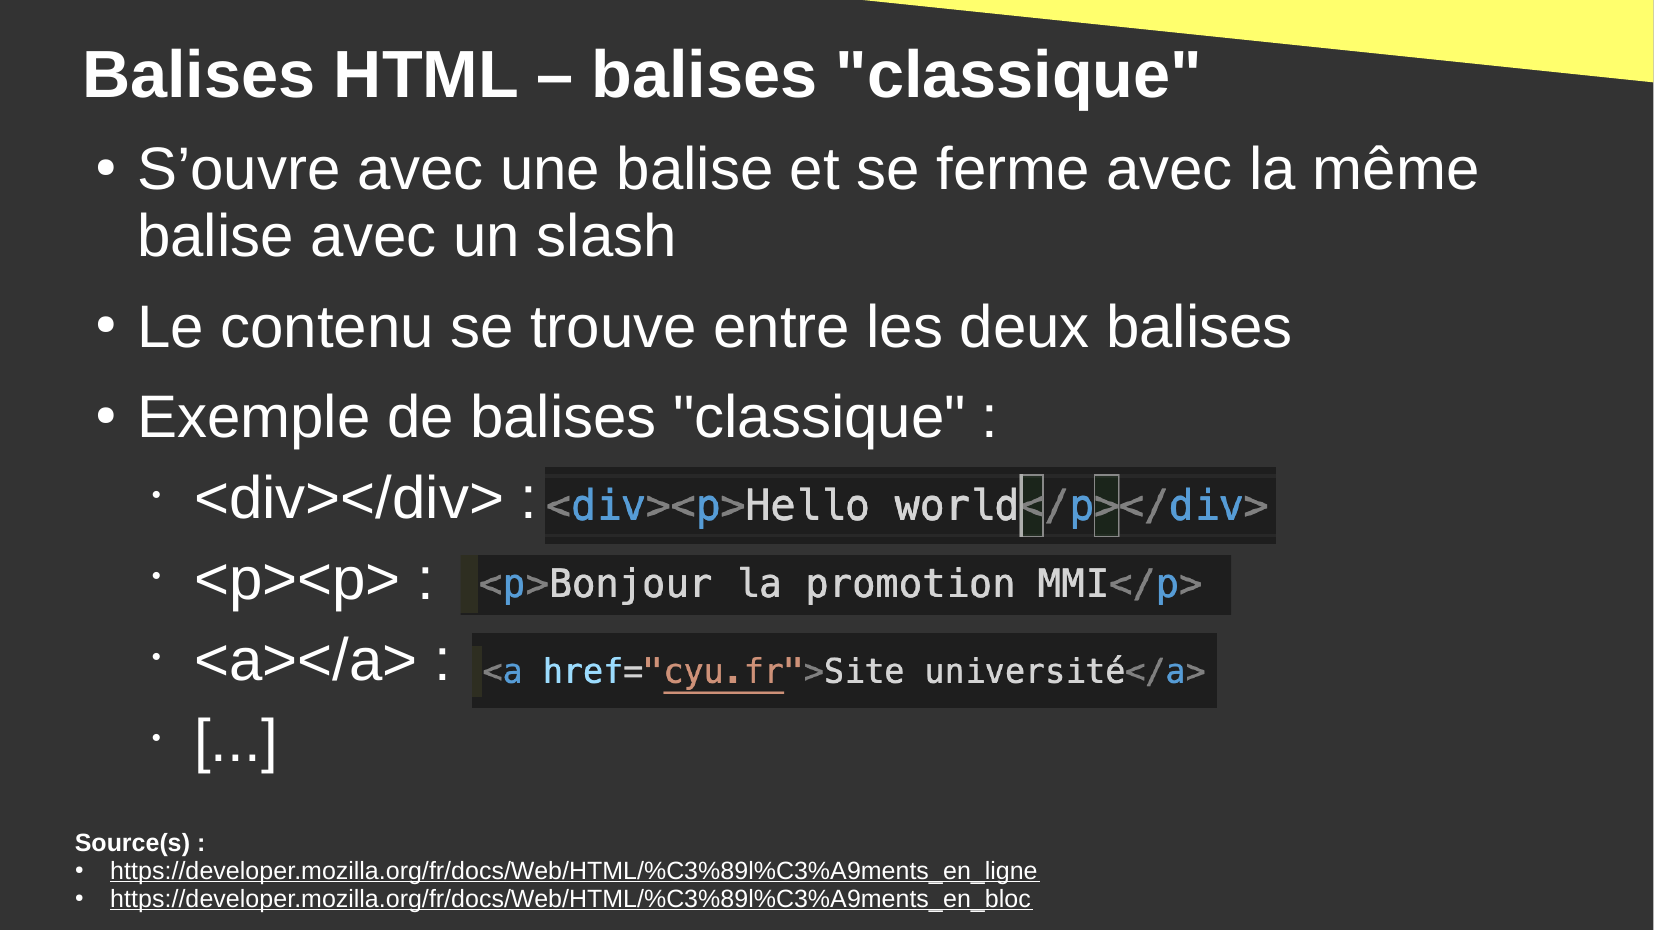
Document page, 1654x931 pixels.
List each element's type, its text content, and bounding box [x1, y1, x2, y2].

picture [545, 467, 1276, 544]
list S’ouvre avec une balise et se ferme avec la même balise avec un slash Le contenu se trouve entre les deux balises Exemple de balises "classique" : <div></div> : <p><p> : <a></a> : [...] [80, 135, 1620, 777]
picture [472, 633, 1217, 708]
text_box Source(s) : https://developer.mozilla.org/fr/docs/Web/HTML/%C3%89l%C3%A9ments_en_ligne https://developer.mozilla.org/fr/docs/Web/HTML/%C3%89l%C3%A9ments_en_bloc [60, 821, 1546, 921]
picture [460, 555, 1232, 615]
title Balises HTML – balises "classique" [82, 37, 1571, 122]
text_box [862, 0, 1654, 83]
